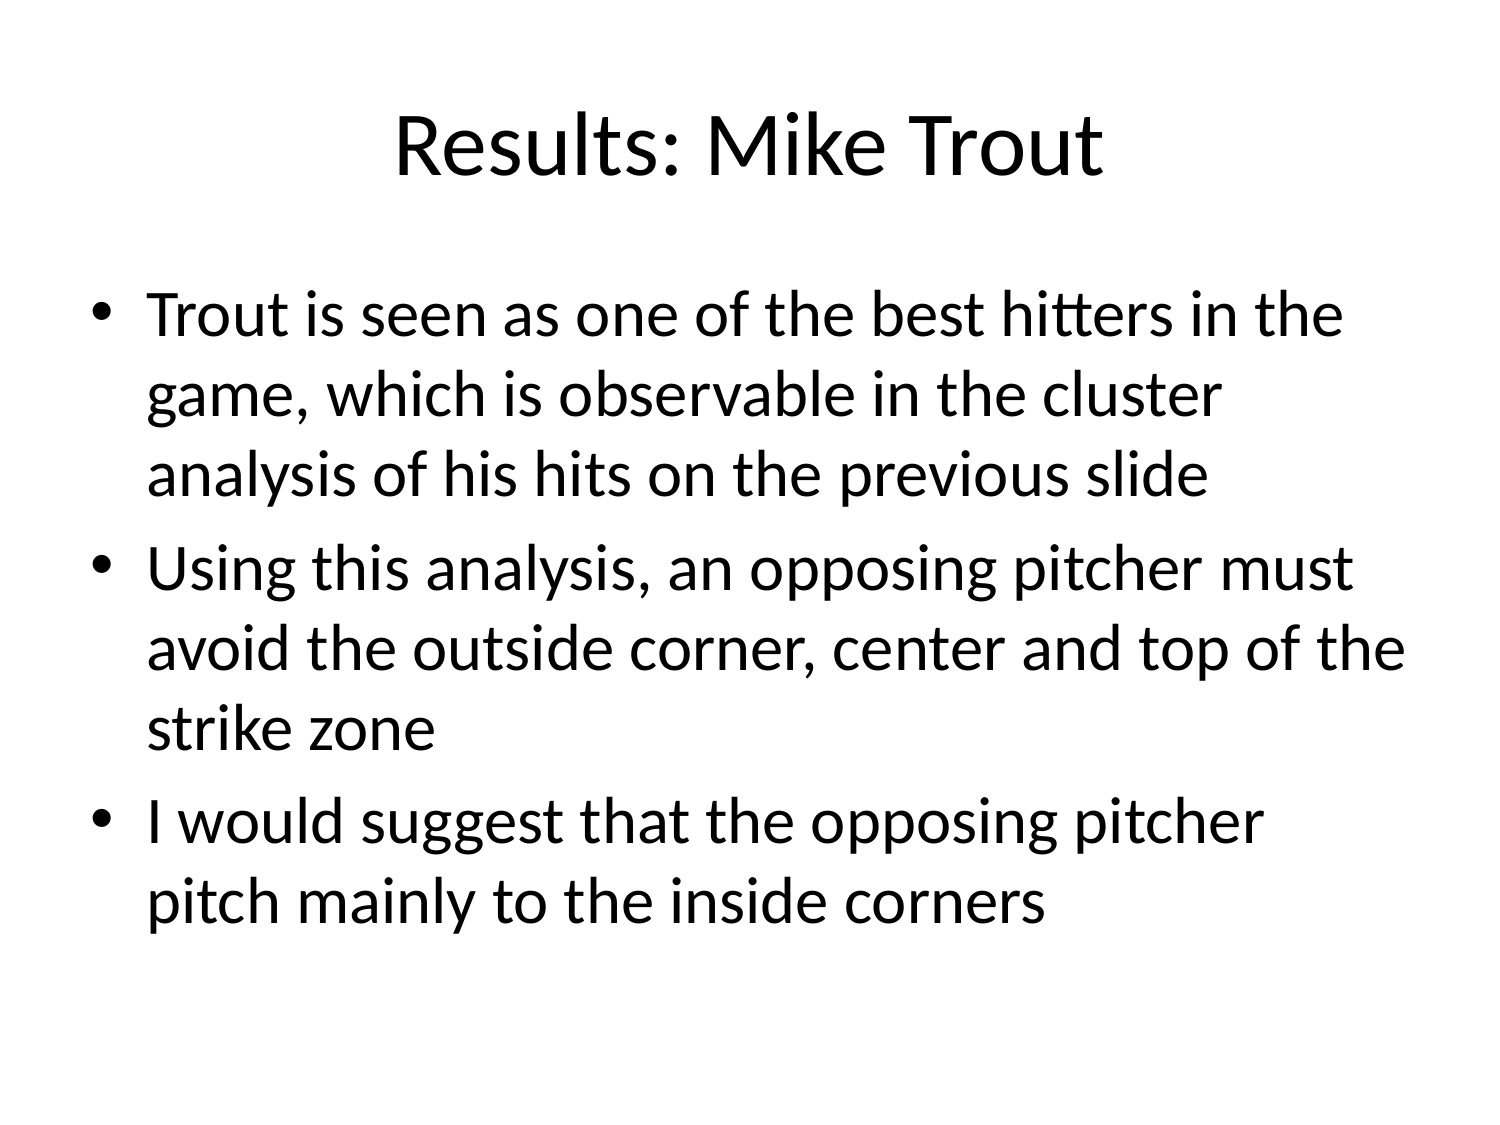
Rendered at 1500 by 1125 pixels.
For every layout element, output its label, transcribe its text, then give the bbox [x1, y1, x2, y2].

title Results: Mike Trout [75, 45, 1425, 233]
list Trout is seen as one of the best hitters in the game, which is observable in the cluster analysis of his hits on the previous slide Using this analysis, an opposing pitcher must avoid the outside corner, center and top of the strike zone I would suggest that the opposing pitcher pitch mainly to the inside corners [75, 262, 1425, 1005]
